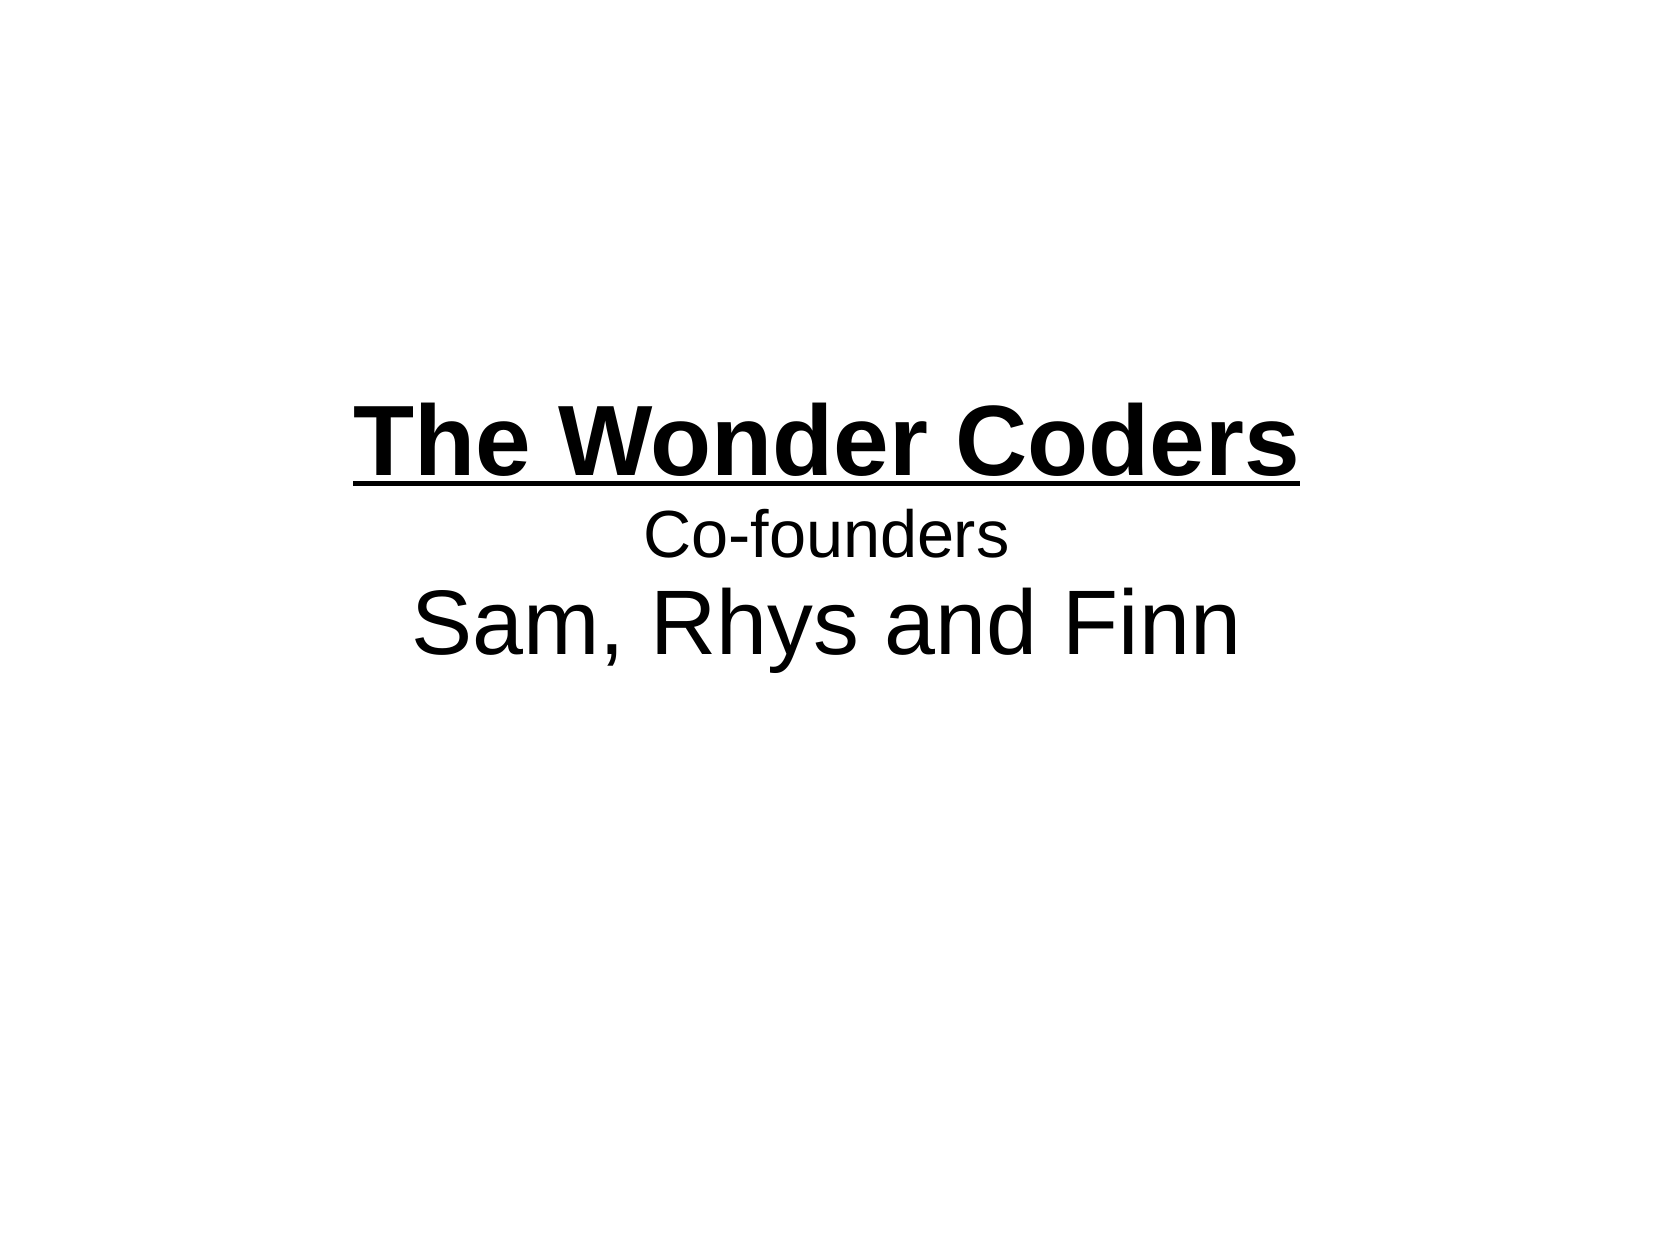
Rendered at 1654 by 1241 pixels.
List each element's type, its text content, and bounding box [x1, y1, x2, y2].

subtitle The Wonder Coders Co-founders Sam, Rhys and Finn [82, 49, 1571, 1010]
